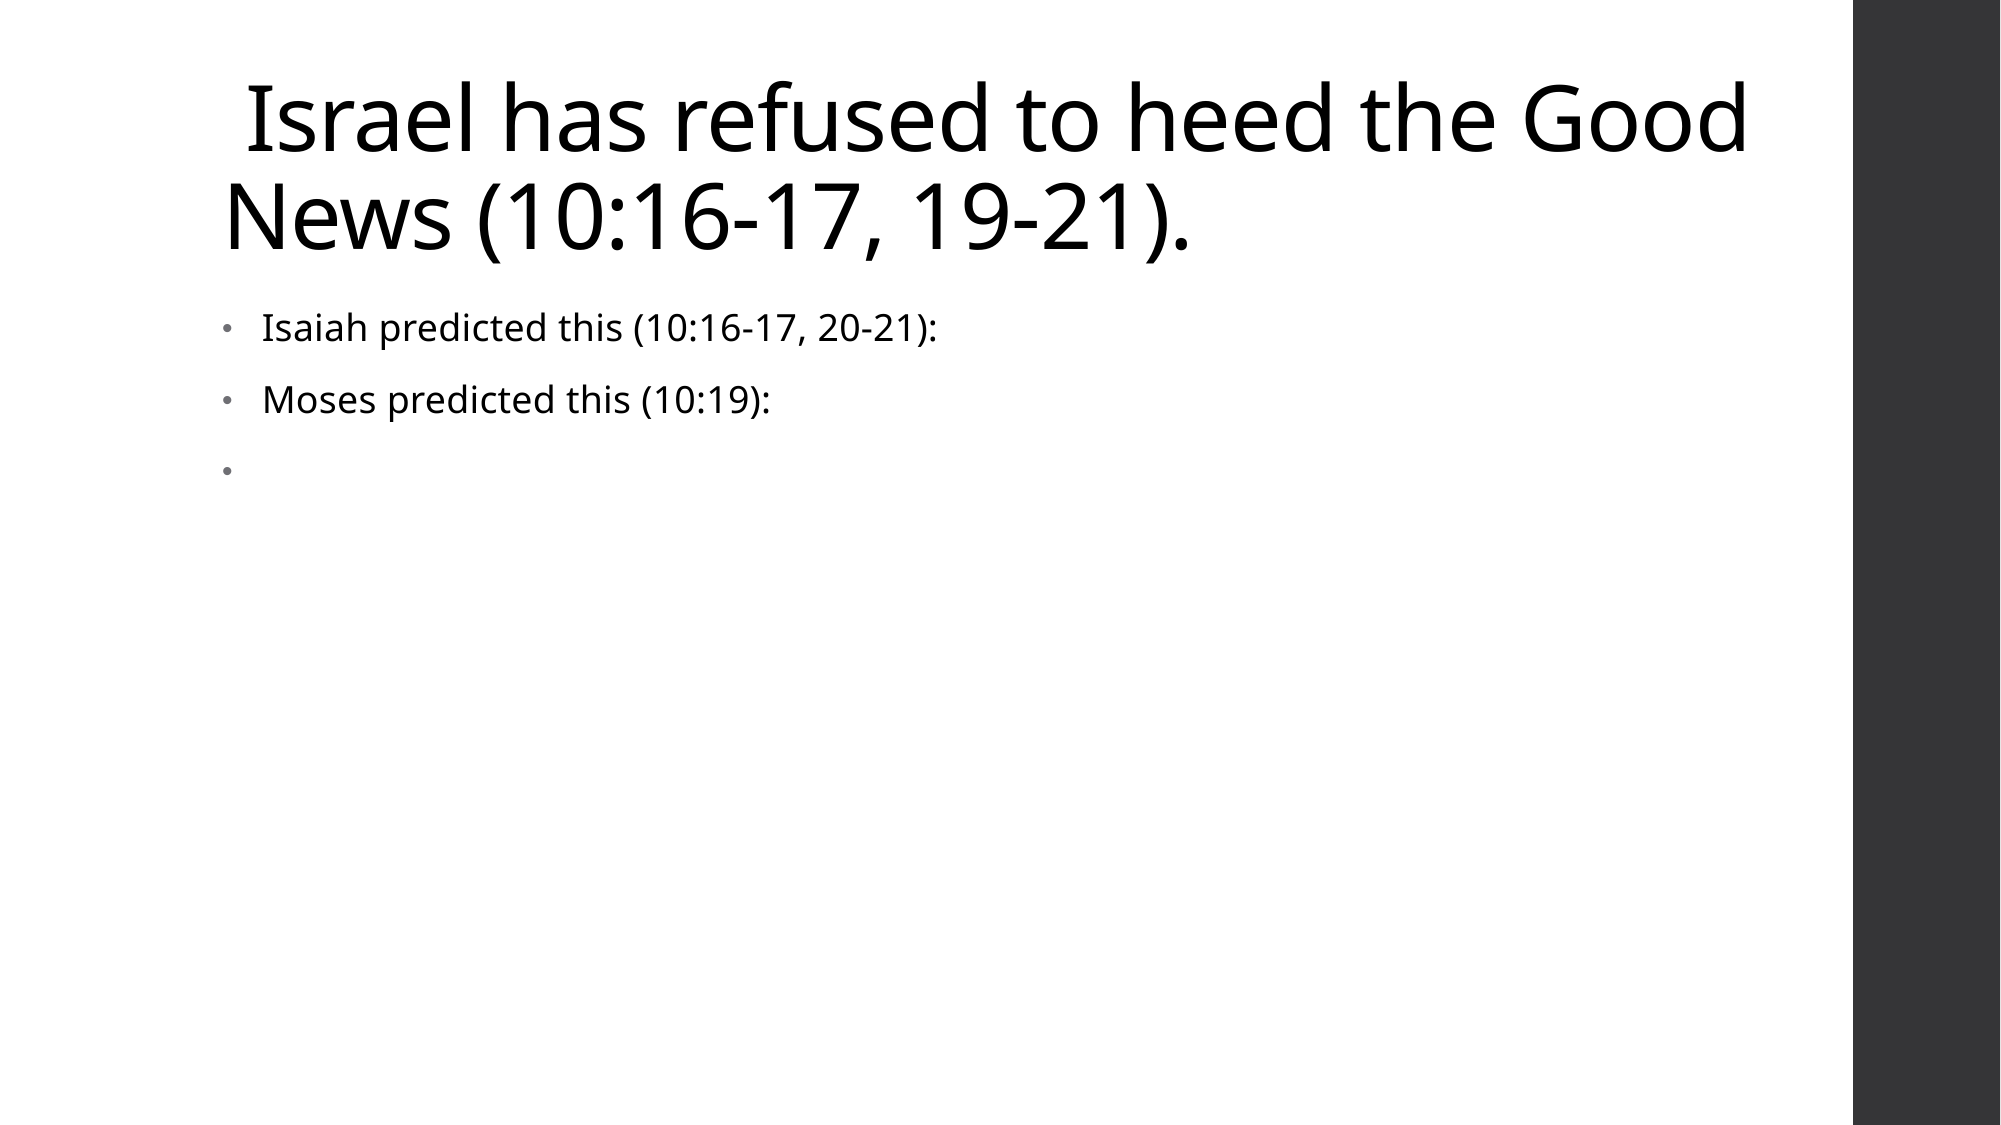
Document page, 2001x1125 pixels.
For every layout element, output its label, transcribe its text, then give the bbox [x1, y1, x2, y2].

list Isaiah predicted this (10:16-17, 20-21): Moses predicted this (10:19): [206, 299, 1617, 1014]
title Israel has refused to heed the Good News (10:16-17, 19-21). [206, 60, 1797, 278]
